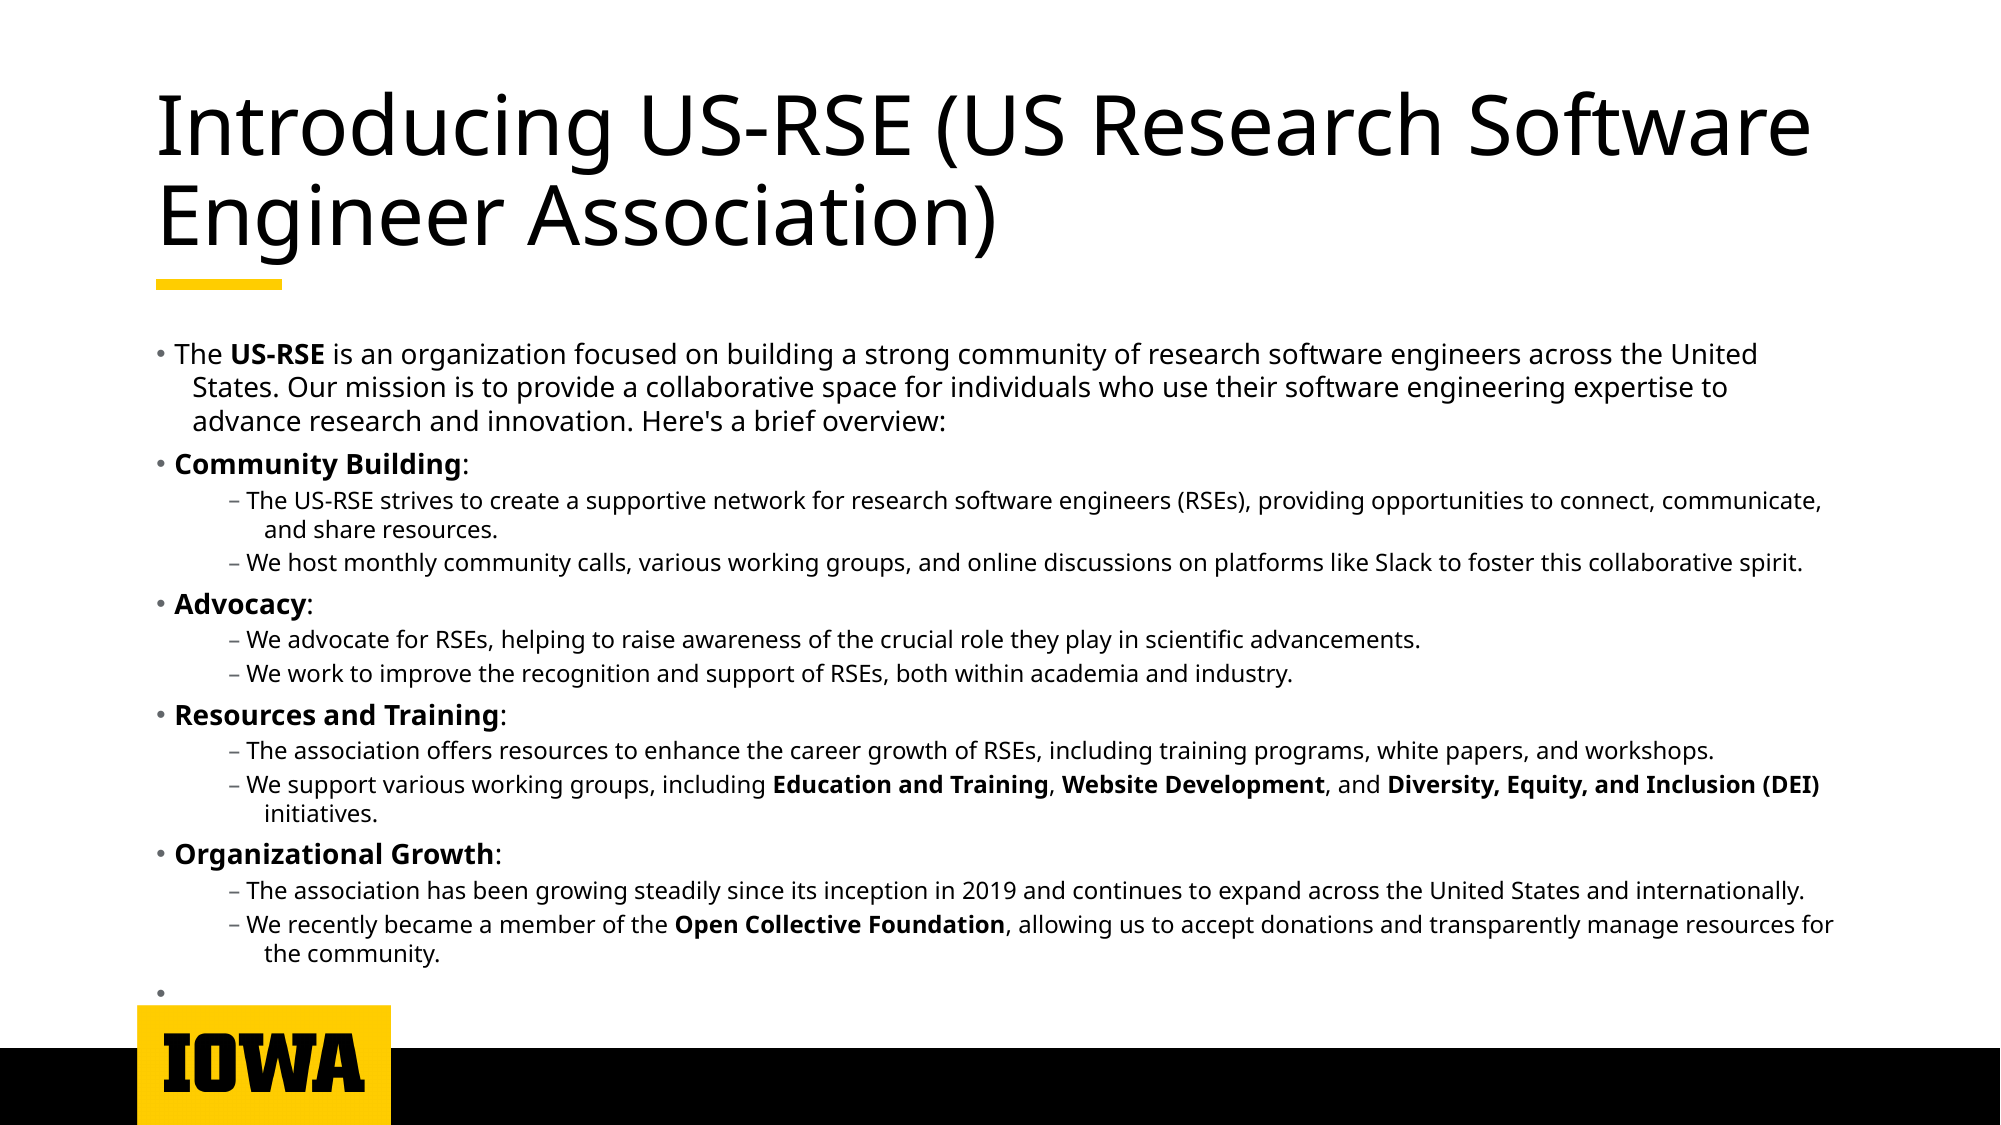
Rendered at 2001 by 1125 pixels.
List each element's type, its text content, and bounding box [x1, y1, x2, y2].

list The US-RSE is an organization focused on building a strong community of research software engineers across the United States. Our mission is to provide a collaborative space for individuals who use their software engineering expertise to advance research and innovation. Here's a brief overview: Community Building: The US-RSE strives to create a supportive network for research software engineers (RSEs), providing opportunities to connect, communicate, and share resources. We host monthly community calls, various working groups, and online discussions on platforms like Slack to foster this collaborative spirit. Advocacy: We advocate for RSEs, helping to raise awareness of the crucial role they play in scientific advancements. We work to improve the recognition and support of RSEs, both within academia and industry. Resources and Training: The association offers resources to enhance the career growth of RSEs, including training programs, white papers, and workshops. We support various working groups, including Education and Training, Website Development, and Diversity, Equity, and Inclusion (DEI) initiatives. Organizational Growth: The association has been growing steadily since its inception in 2019 and continues to expand across the United States and internationally. We recently became a member of the Open Collective Foundation, allowing us to accept donations and transparently manage resources for the community. [156, 336, 1844, 976]
title Introducing US-RSE (US Research Software Engineer Association) [156, 63, 1844, 283]
